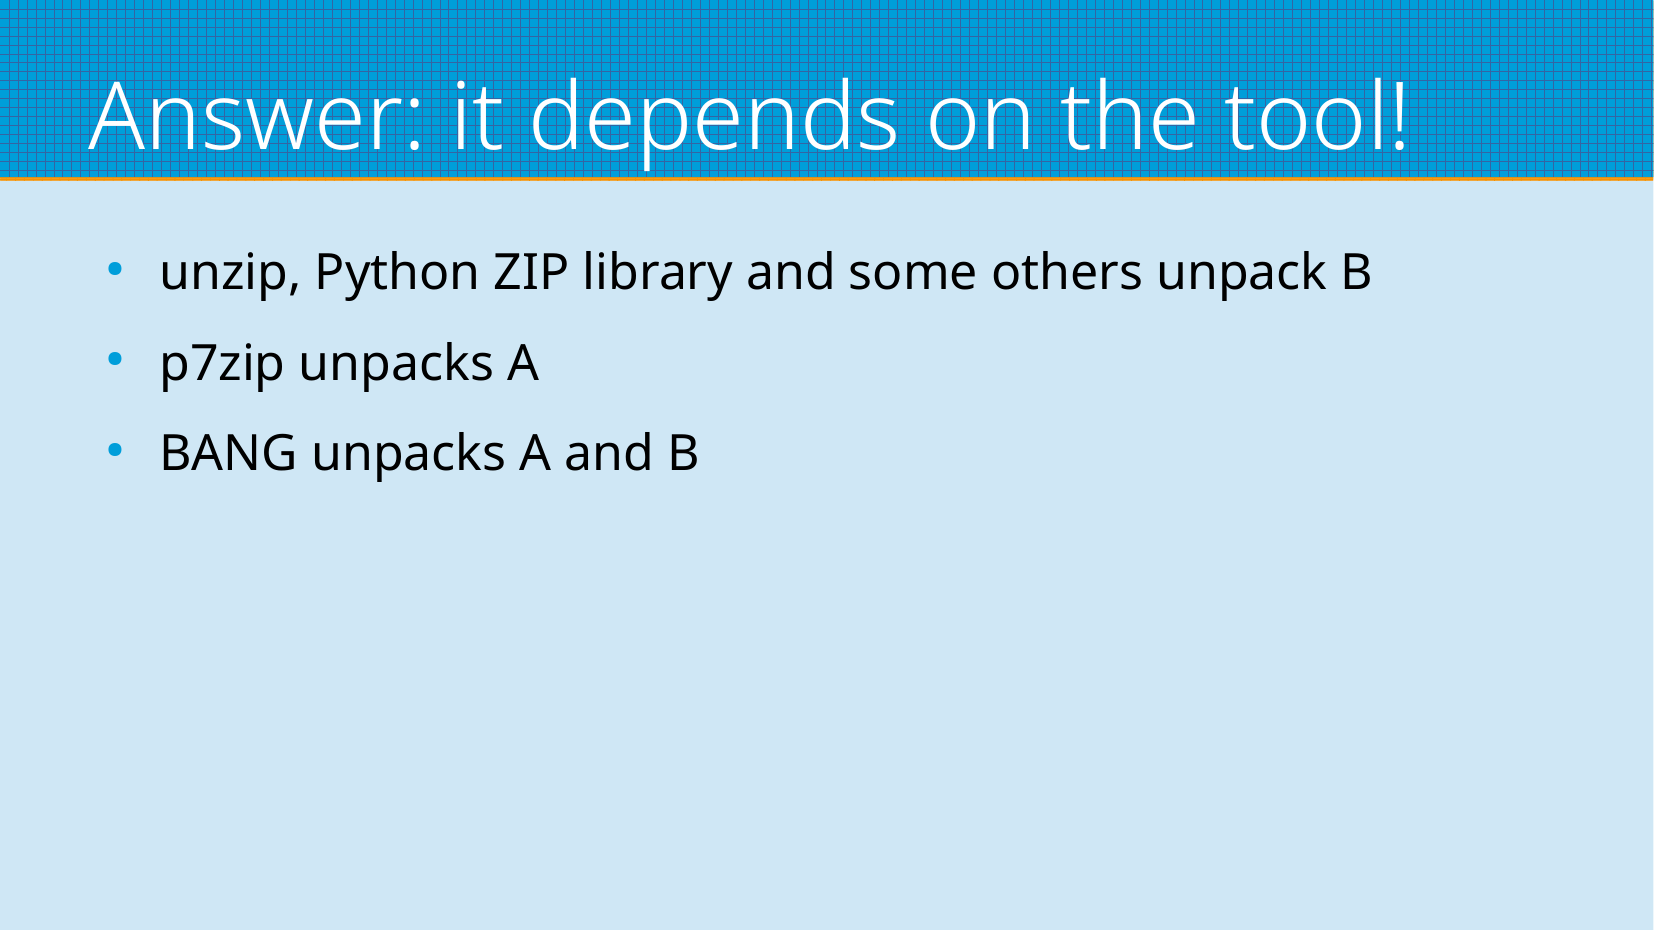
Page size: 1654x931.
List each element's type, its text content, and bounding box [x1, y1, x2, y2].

title Answer: it depends on the tool! [88, 14, 1565, 178]
list unzip, Python ZIP library and some others unpack B p7zip unpacks A BANG unpacks A and B [88, 236, 1565, 813]
